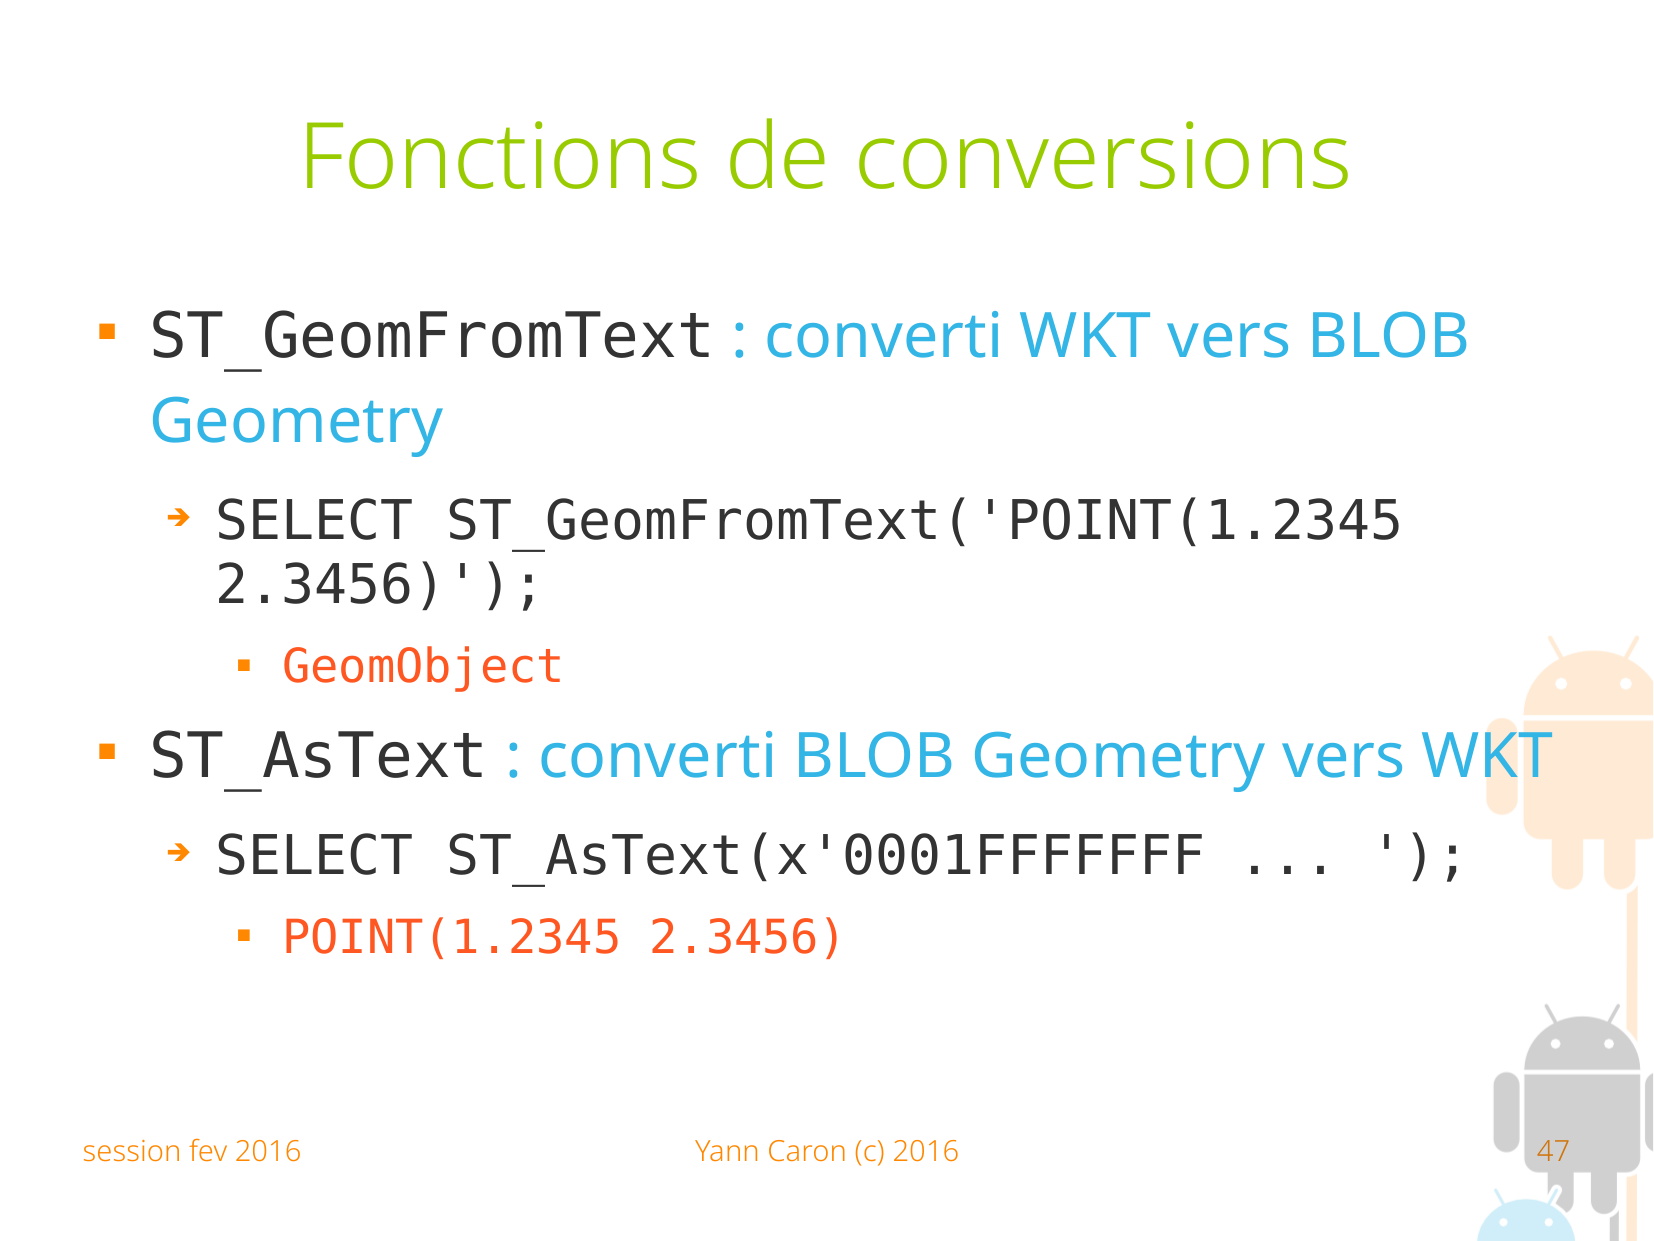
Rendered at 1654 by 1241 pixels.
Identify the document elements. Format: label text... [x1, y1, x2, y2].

title Fonctions de conversions [82, 49, 1571, 257]
picture [240, 423, 1654, 1241]
list ST_GeomFromText : converti WKT vers BLOB Geometry SELECT ST_GeomFromText('POINT(1.2345 2.3456)'); GeomObject ST_AsText : converti BLOB Geometry vers WKT SELECT ST_AsText(x'0001FFFFFFF ... '); POINT(1.2345 2.3456) [82, 290, 1571, 1010]
